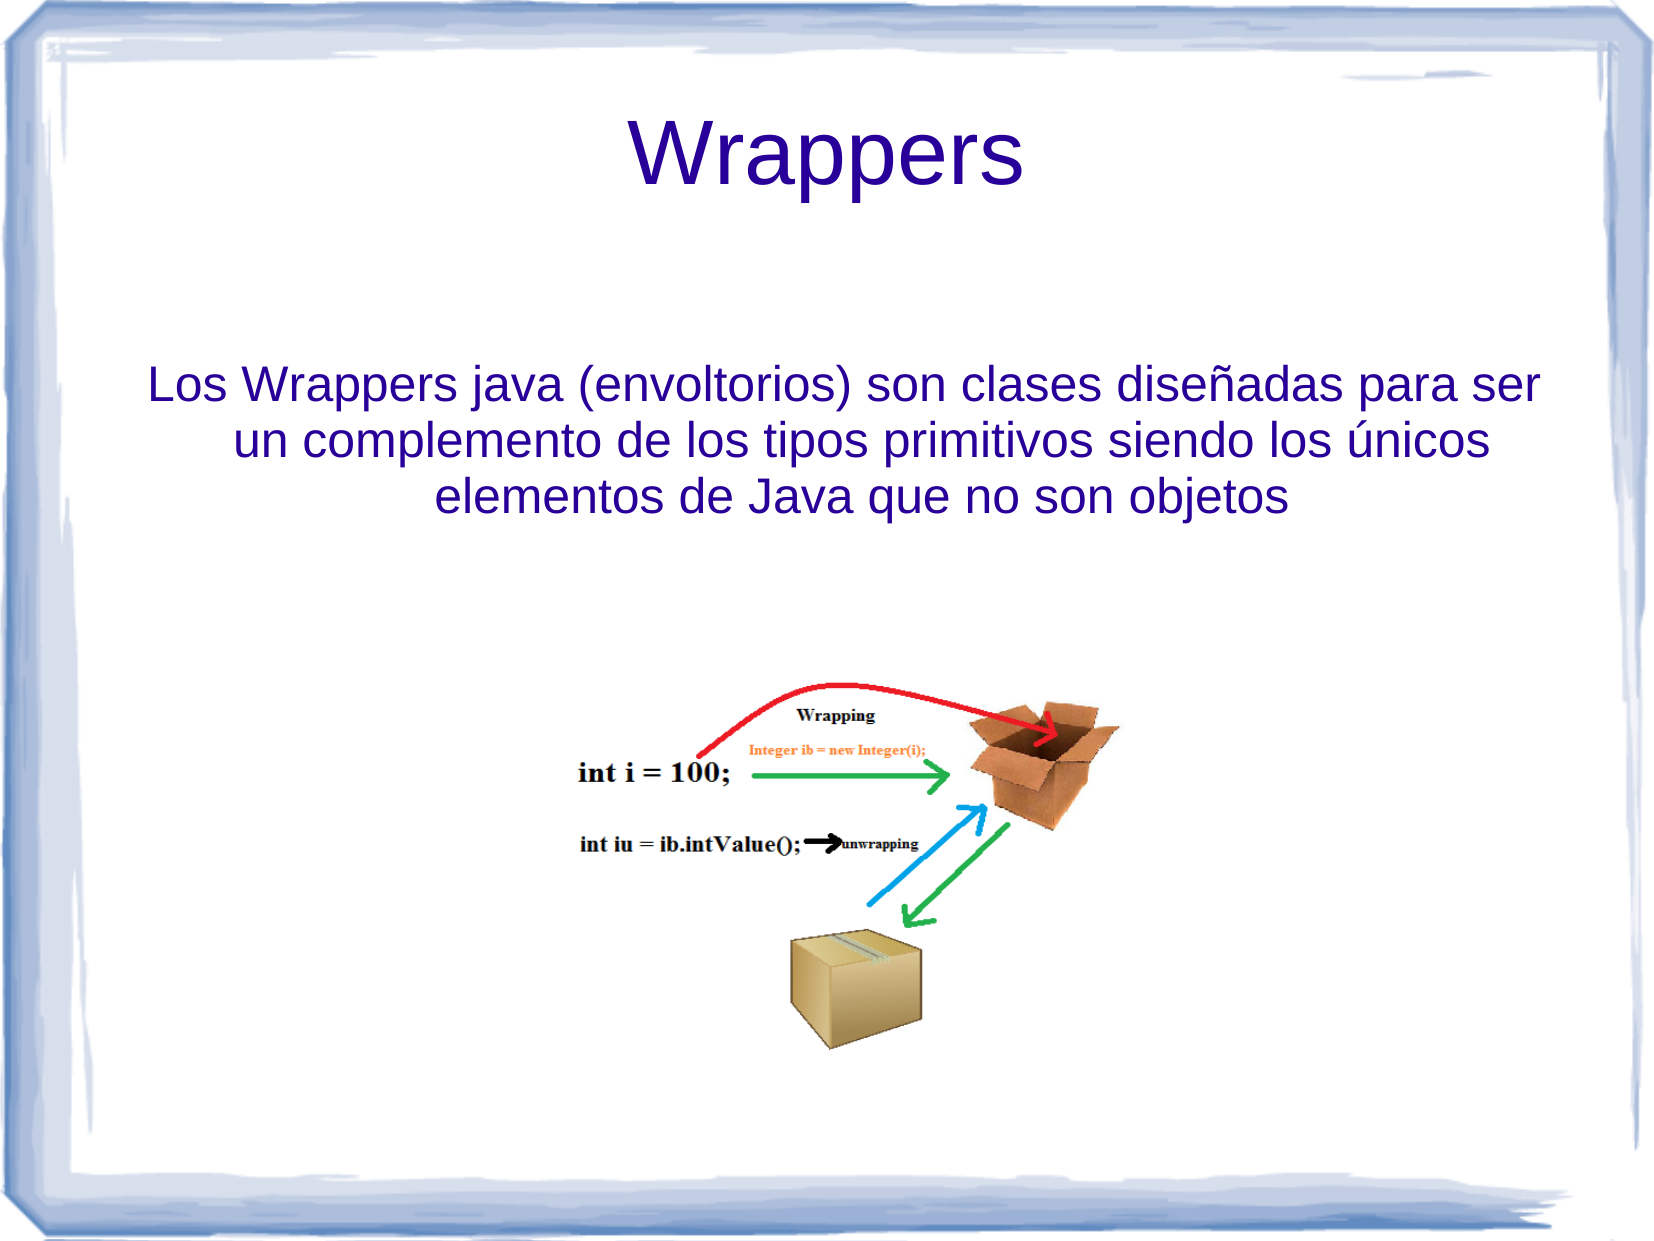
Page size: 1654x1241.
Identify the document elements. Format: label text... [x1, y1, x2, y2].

picture [0, 0, 1654, 1241]
subtitle Los Wrappers java (envoltorios) son clases diseñadas para ser un complemento de los tipos primitivos siendo los únicos elementos de Java que no son objetos [118, 295, 1571, 585]
title Wrappers [82, 49, 1571, 257]
